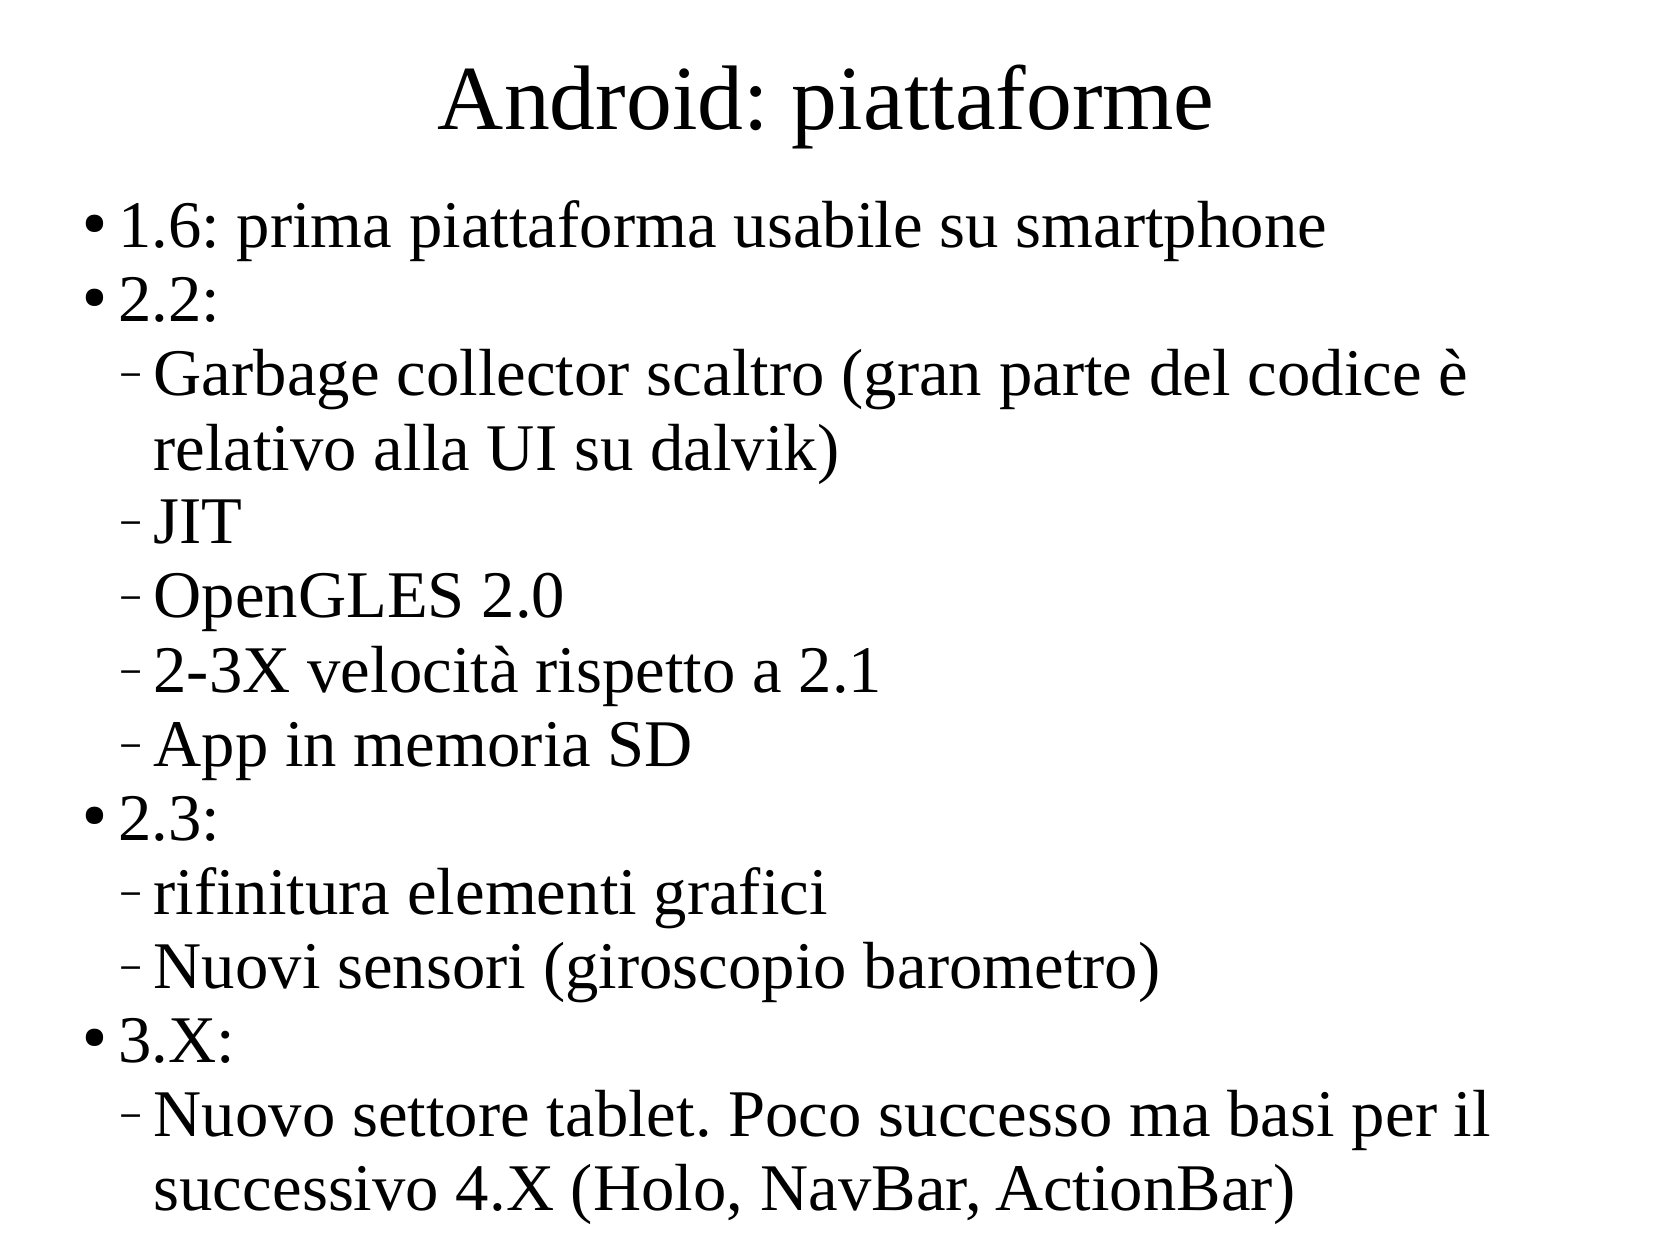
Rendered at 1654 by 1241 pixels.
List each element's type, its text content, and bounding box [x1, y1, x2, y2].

title Android: piattaforme [82, 23, 1571, 174]
subtitle 1.6: prima piattaforma usabile su smartphone 2.2: Garbage collector scaltro (gran parte del codice è relativo alla UI su dalvik) JIT OpenGLES 2.0 2-3X velocità rispetto a 2.1 App in memoria SD 2.3: rifinitura elementi grafici Nuovi sensori (giroscopio barometro) 3.X: Nuovo settore tablet. Poco successo ma basi per il successivo 4.X (Holo, NavBar, ActionBar) [82, 188, 1571, 1225]
